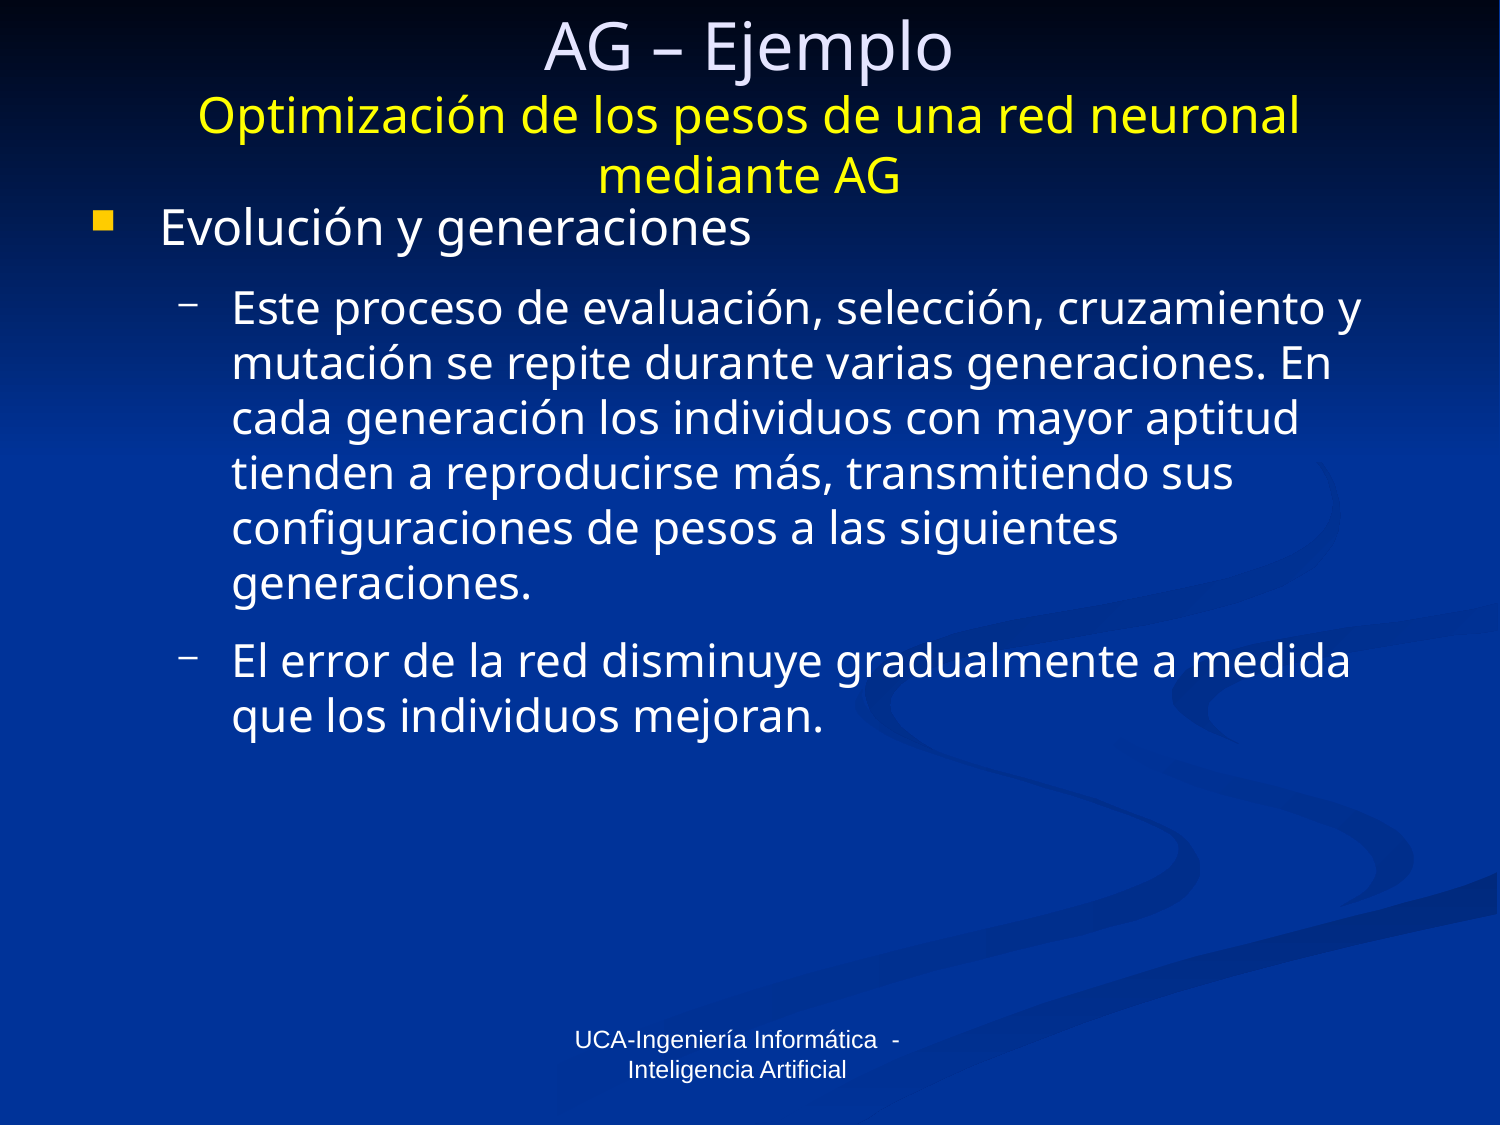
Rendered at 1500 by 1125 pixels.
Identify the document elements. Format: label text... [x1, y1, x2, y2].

title AG – Ejemplo Optimización de los pesos de una red neuronal mediante AG [75, 45, 1425, 163]
footer UCA-Ingeniería Informática - Inteligencia Artificial [500, 1012, 976, 1091]
list Evolución y generaciones Este proceso de evaluación, selección, cruzamiento y mutación se repite durante varias generaciones. En cada generación los individuos con mayor aptitud tienden a reproducirse más, transmitiendo sus configuraciones de pesos a las siguientes generaciones. El error de la red disminuye gradualmente a medida que los individuos mejoran. [75, 187, 1425, 1005]
chart [647, 236, 856, 264]
